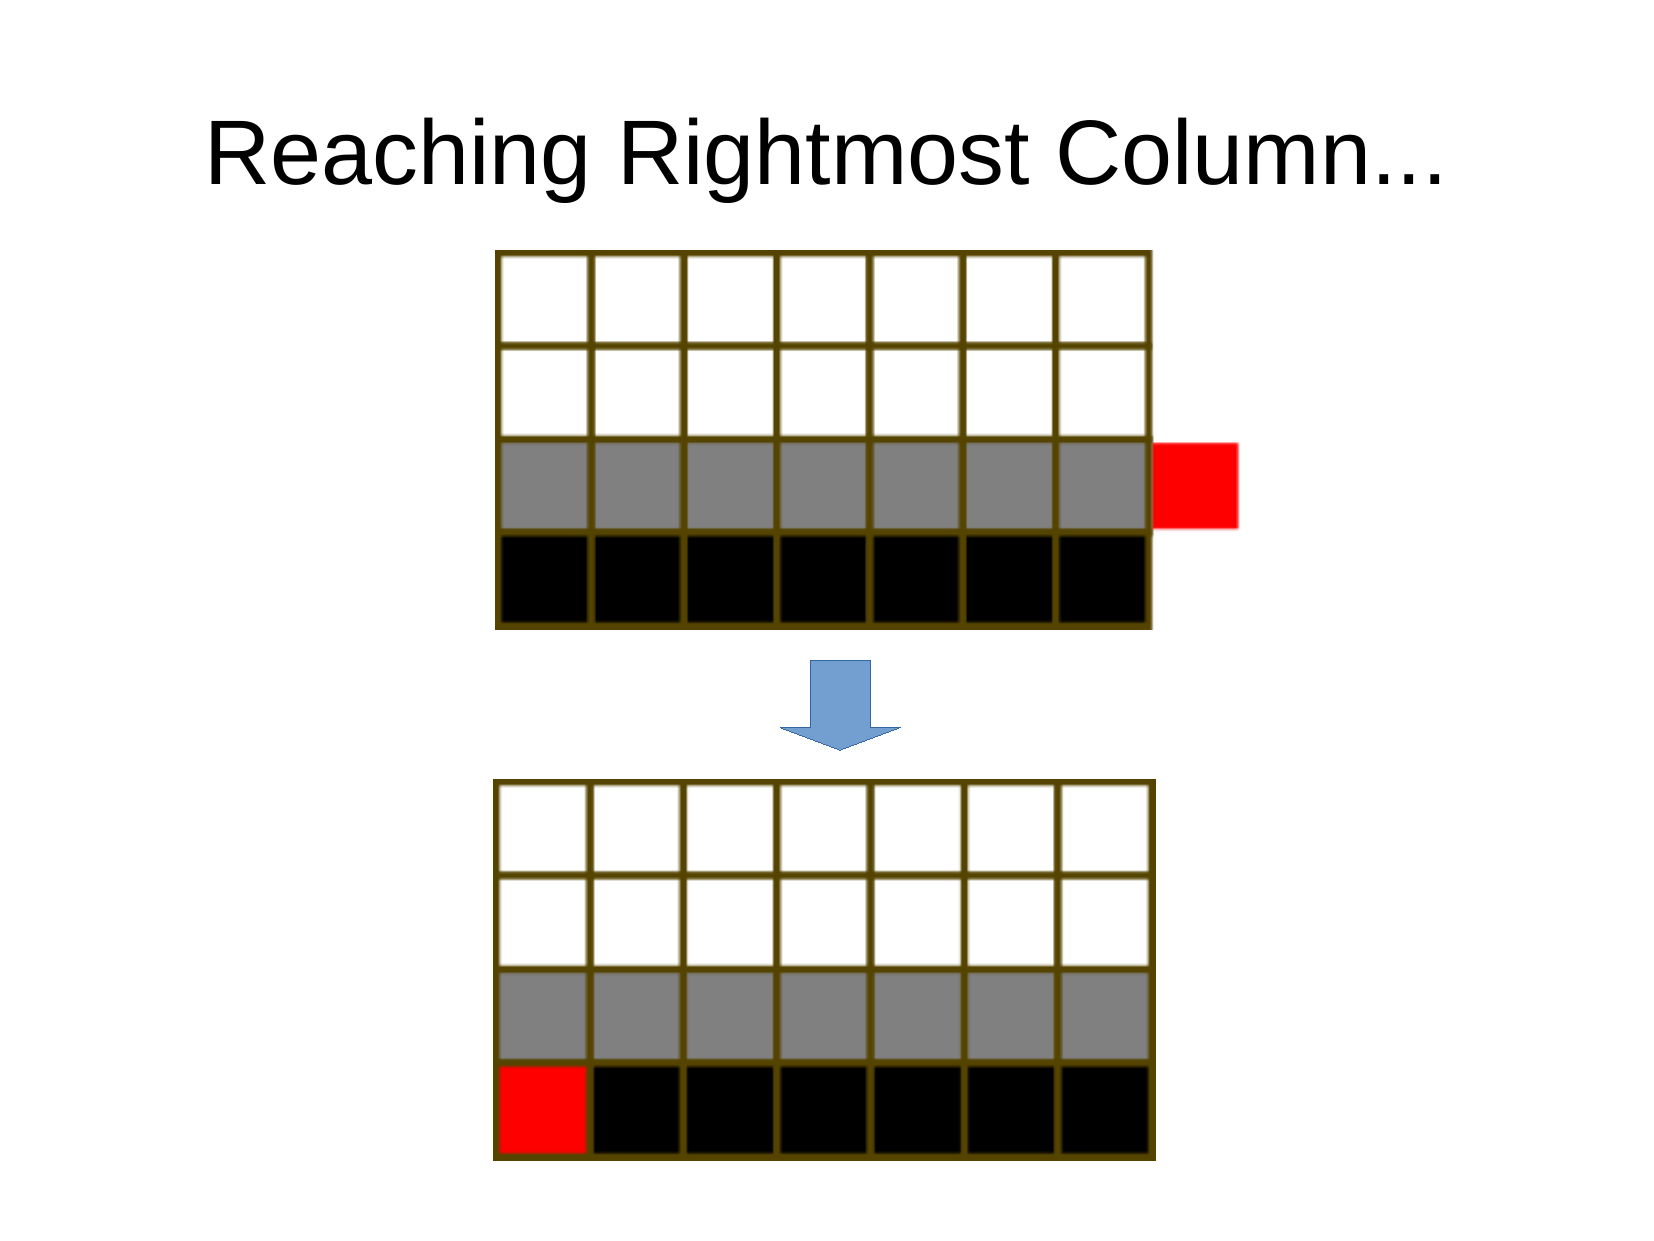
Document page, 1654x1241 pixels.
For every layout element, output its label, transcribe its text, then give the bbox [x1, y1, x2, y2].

picture [495, 250, 1246, 631]
text_box [780, 660, 901, 751]
picture [493, 779, 1156, 1162]
title Reaching Rightmost Column... [82, 49, 1571, 257]
